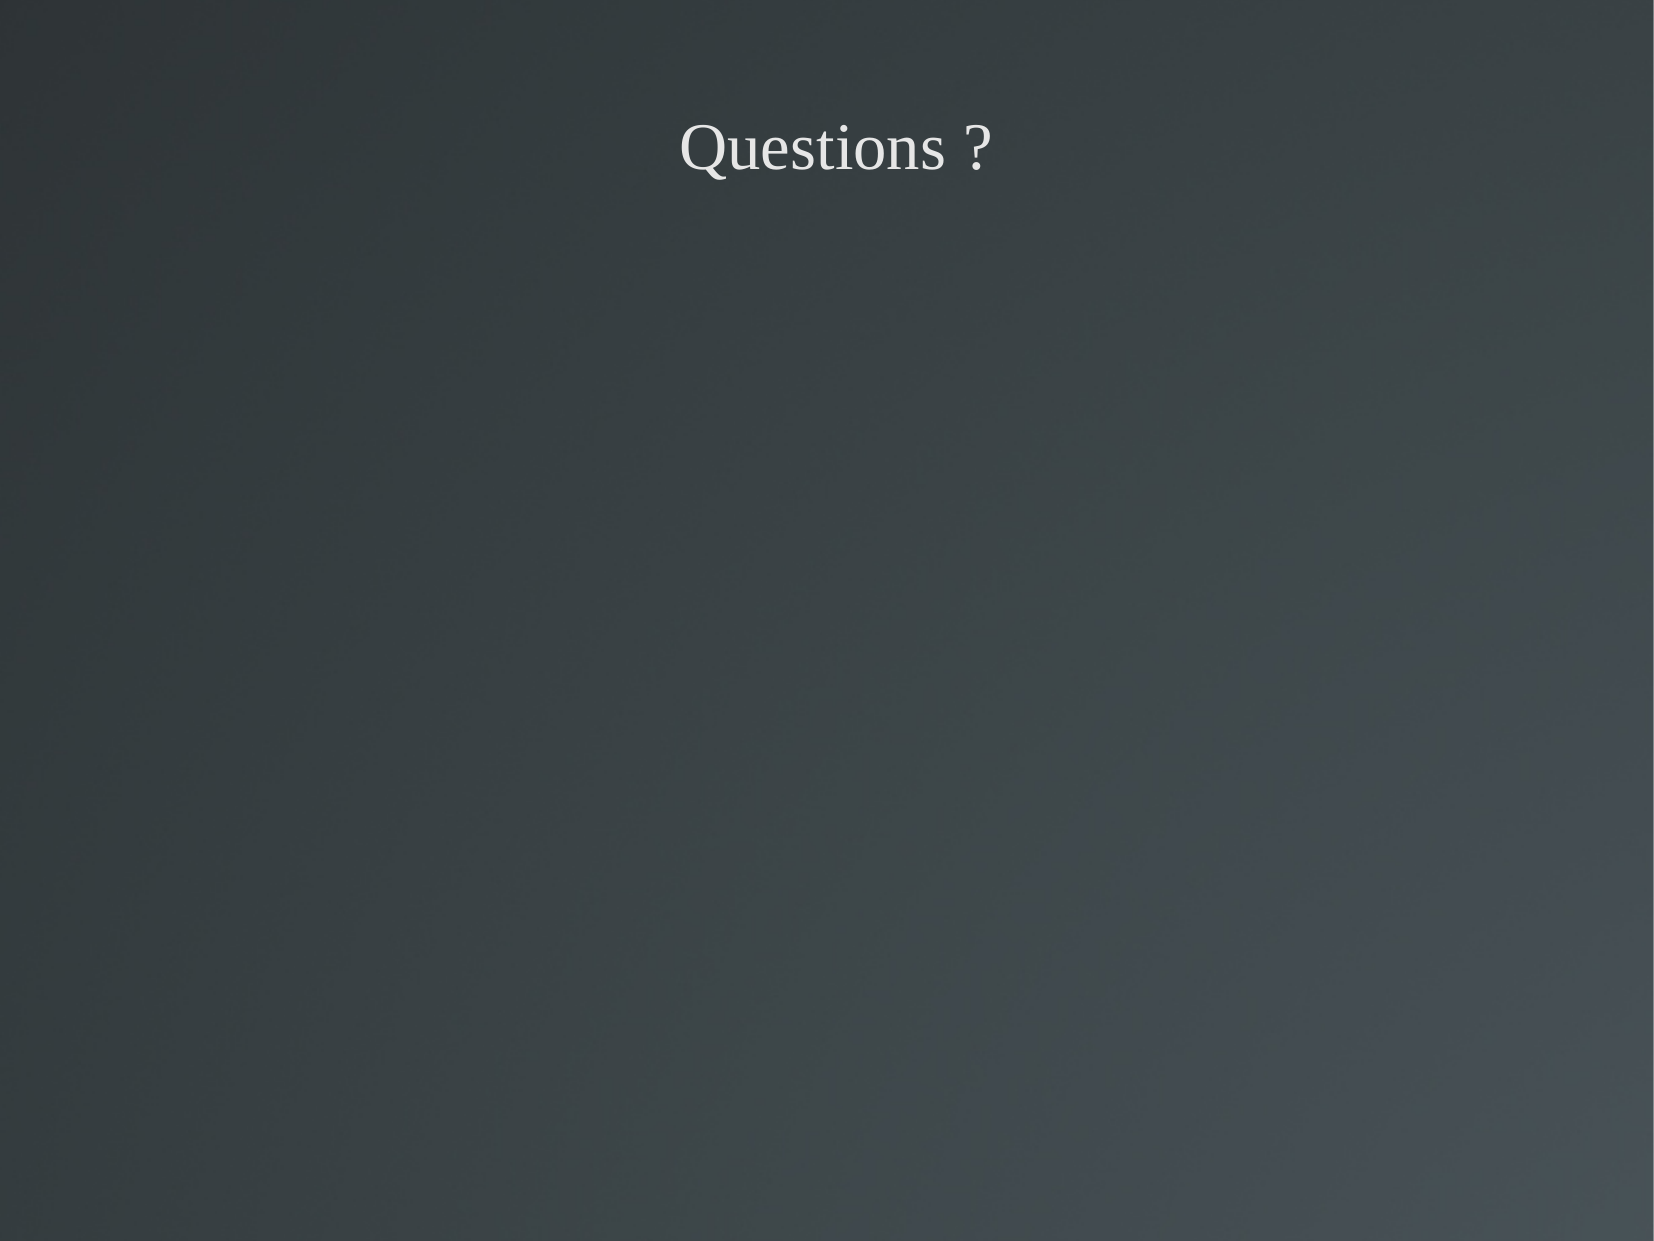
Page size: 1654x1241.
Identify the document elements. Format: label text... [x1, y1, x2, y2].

subtitle Questions ? [121, 102, 1534, 1127]
picture [0, 0, 1654, 1241]
